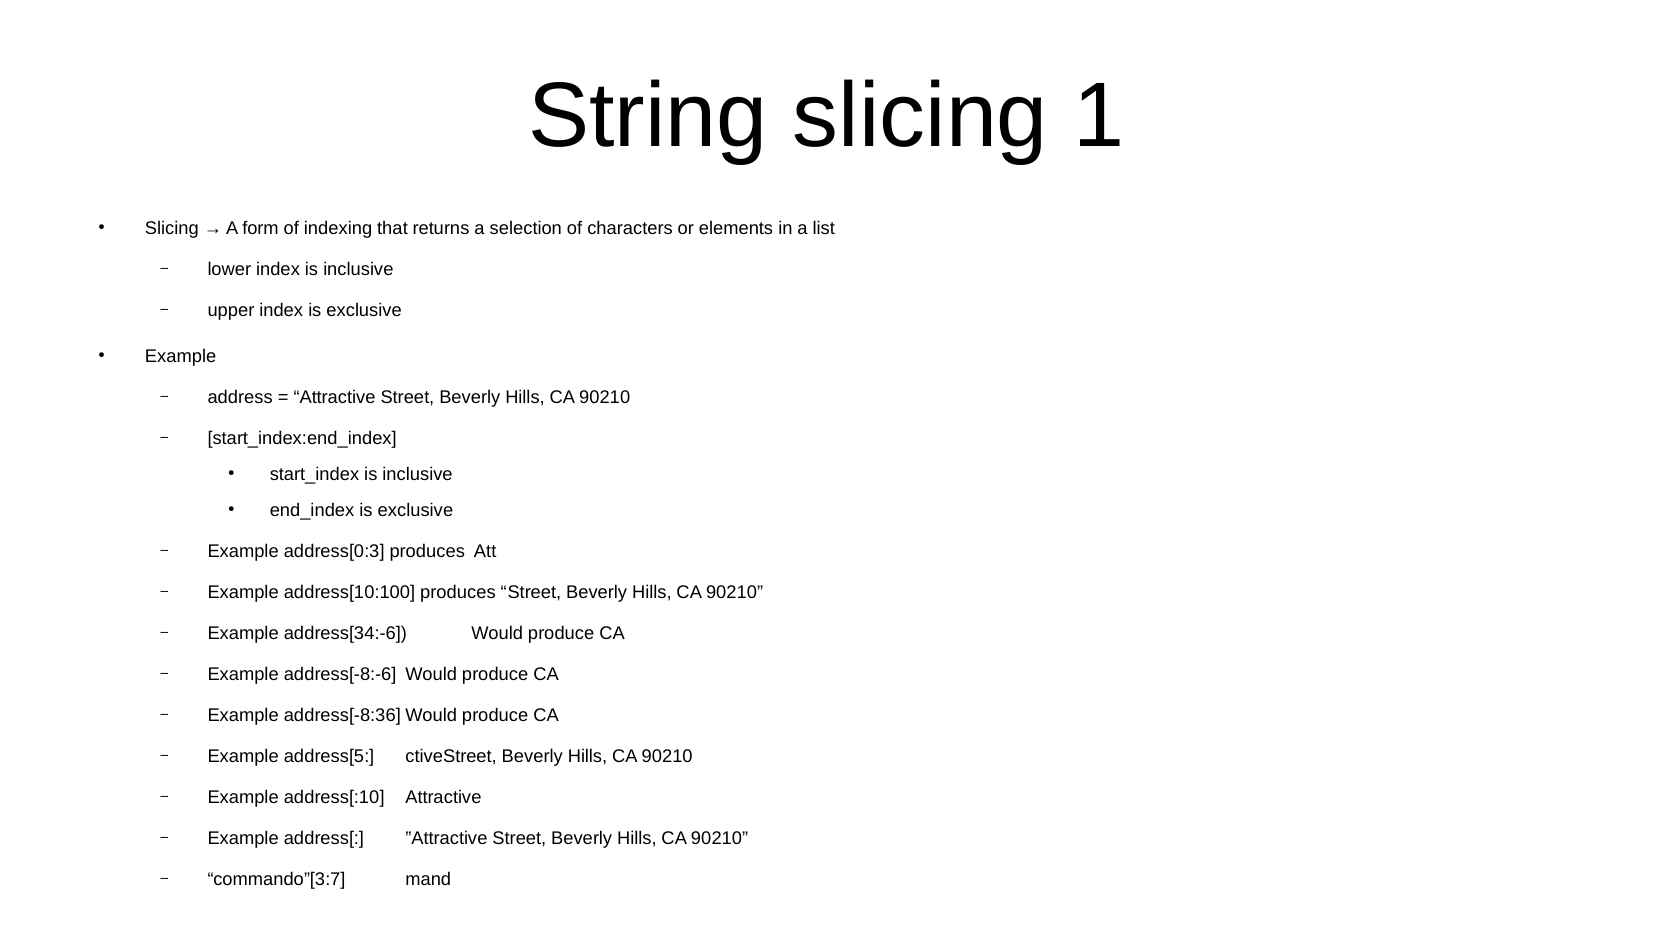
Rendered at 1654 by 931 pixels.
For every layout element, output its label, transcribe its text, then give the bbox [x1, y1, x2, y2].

list Slicing → A form of indexing that returns a selection of characters or elements in a list lower index is inclusive upper index is exclusive Example address = “Attractive Street, Beverly Hills, CA 90210 [start_index:end_index] start_index is inclusive end_index is exclusive Example address[0:3] produces Att Example address[10:100] produces “Street, Beverly Hills, CA 90210” Example address[34:-6]) Would produce CA Example address[-8:-6] Would produce CA Example address[-8:36] Would produce CA Example address[5:] ctiveStreet, Beverly Hills, CA 90210 Example address[:10] Attractive Example address[:] ”Attractive Street, Beverly Hills, CA 90210” “commando”[3:7] mand [82, 217, 1576, 901]
title String slicing 1 [82, 37, 1571, 193]
